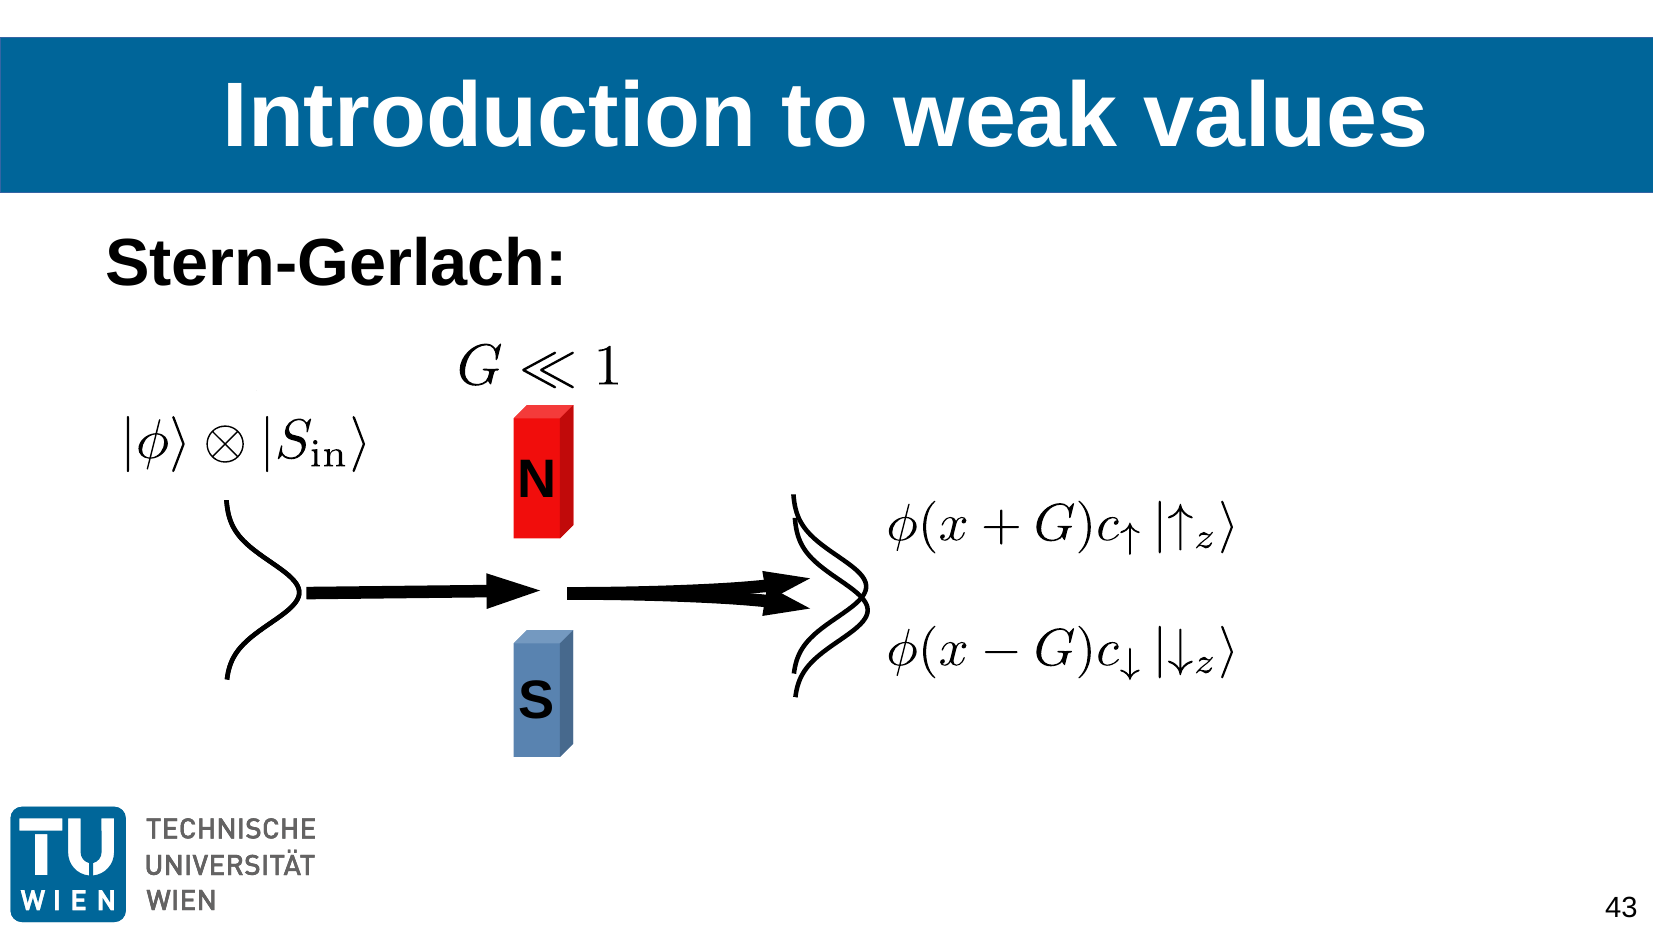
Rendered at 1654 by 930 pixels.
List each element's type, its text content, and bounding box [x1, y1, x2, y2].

text_box N [513, 419, 559, 539]
picture [458, 338, 624, 399]
picture [754, 484, 1237, 709]
title Introduction to weak values [0, 37, 1653, 193]
picture [113, 390, 381, 486]
picture [187, 489, 323, 692]
list Stern-Gerlach: [105, 225, 1593, 765]
text_box S [513, 644, 559, 757]
